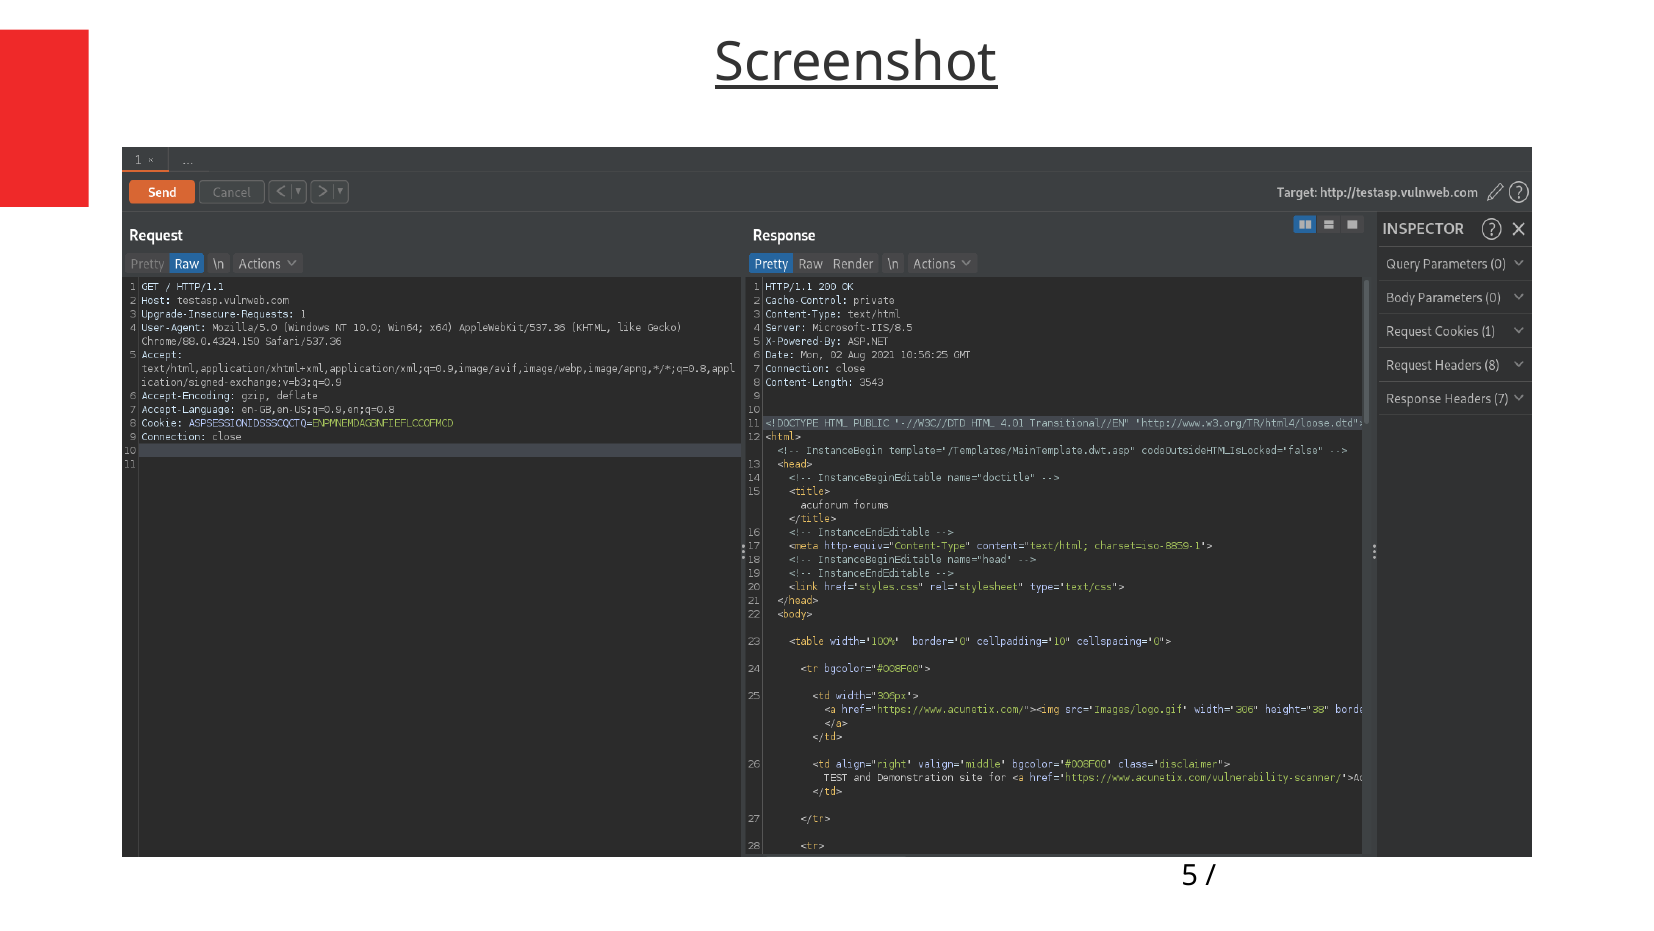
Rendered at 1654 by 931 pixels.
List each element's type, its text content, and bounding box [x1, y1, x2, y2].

title Screenshot [118, 0, 1595, 148]
picture [122, 147, 1532, 857]
text_box / [1181, 856, 1565, 922]
